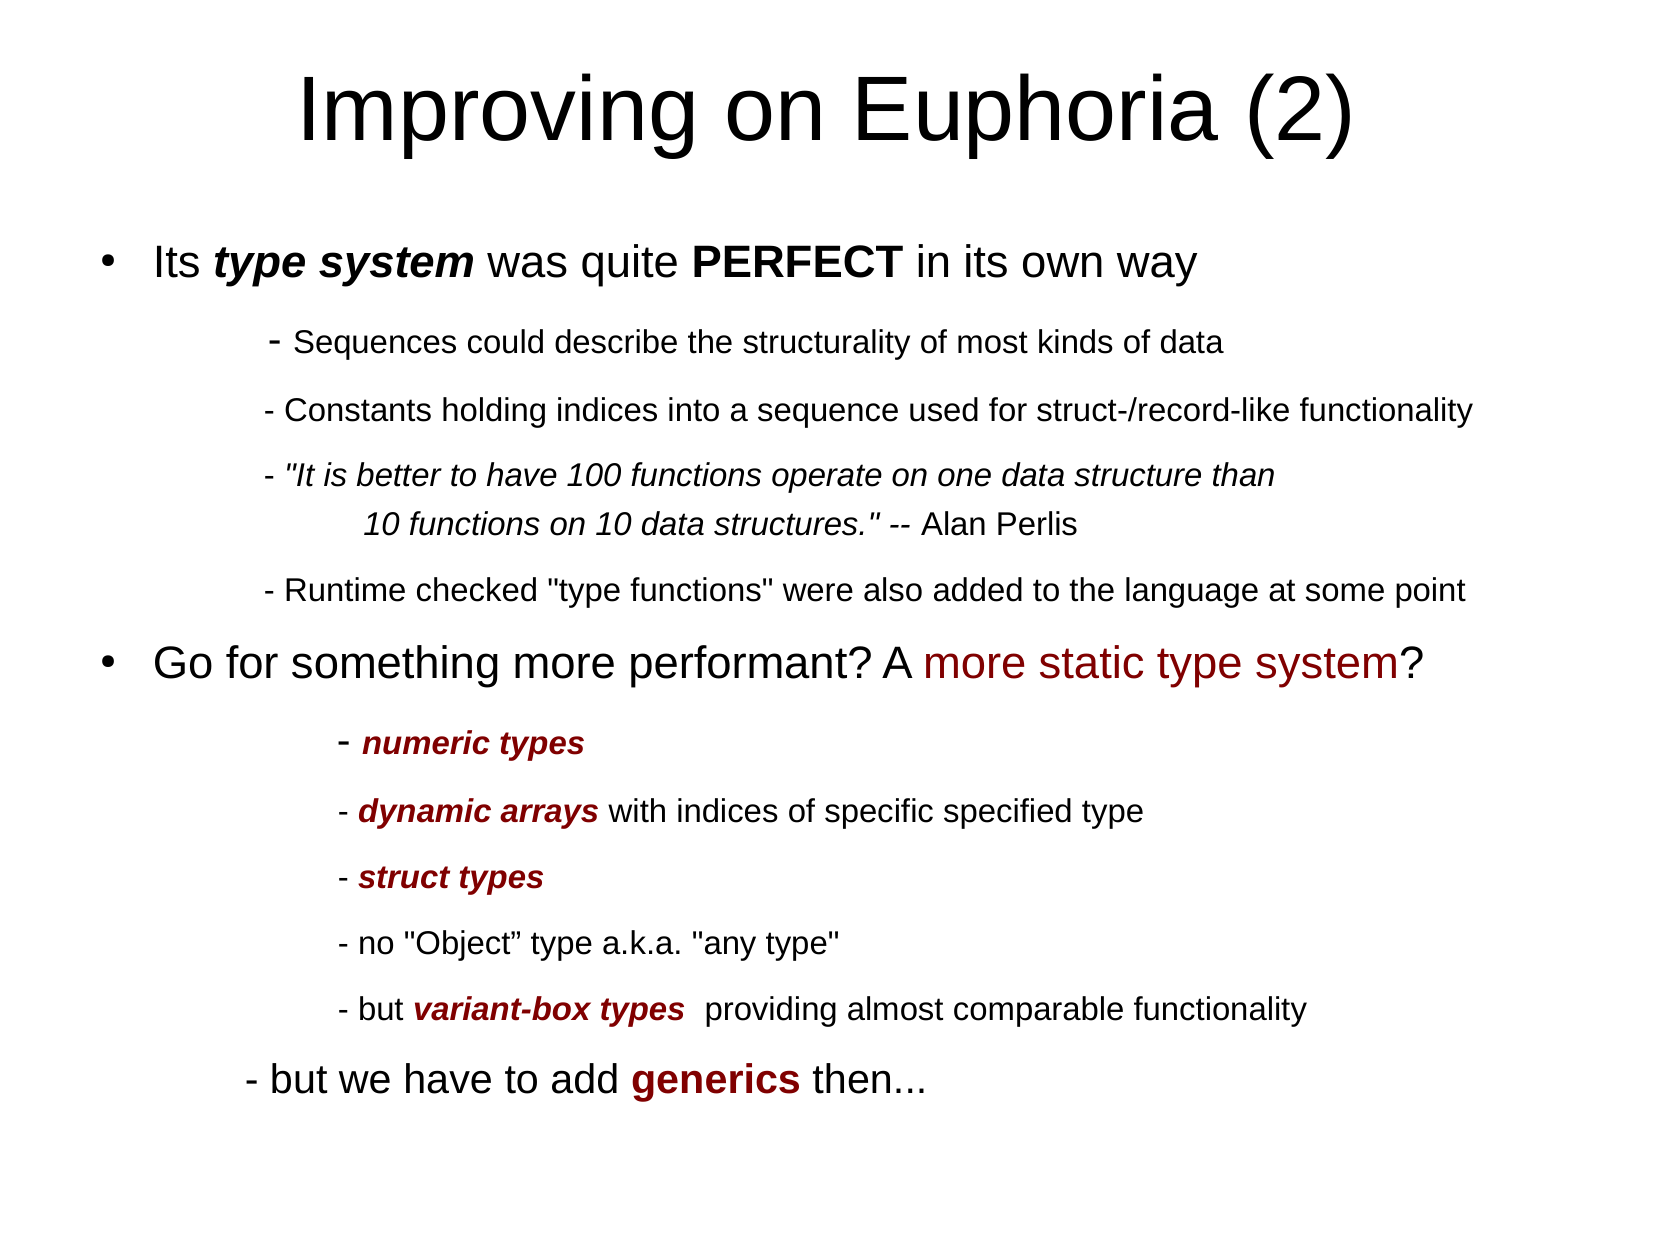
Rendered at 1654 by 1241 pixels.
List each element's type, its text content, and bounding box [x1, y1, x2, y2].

list Its type system was quite PERFECT in its own way - Sequences could describe the structurality of most kinds of data - Constants holding indices into a sequence used for struct-/record-like functionality - "It is better to have 100 functions operate on one data structure than 10 functions on 10 data structures." -- Alan Perlis - Runtime checked "type functions" were also added to the language at some point Go for something more performant? A more static type system? - numeric types - dynamic arrays with indices of specific specified type - struct types - no "Object” type a.k.a. "any type" - but variant-box types providing almost comparable functionality - but we have to add generics then... [82, 236, 1571, 1111]
title Improving on Euphoria (2) [82, 5, 1571, 213]
